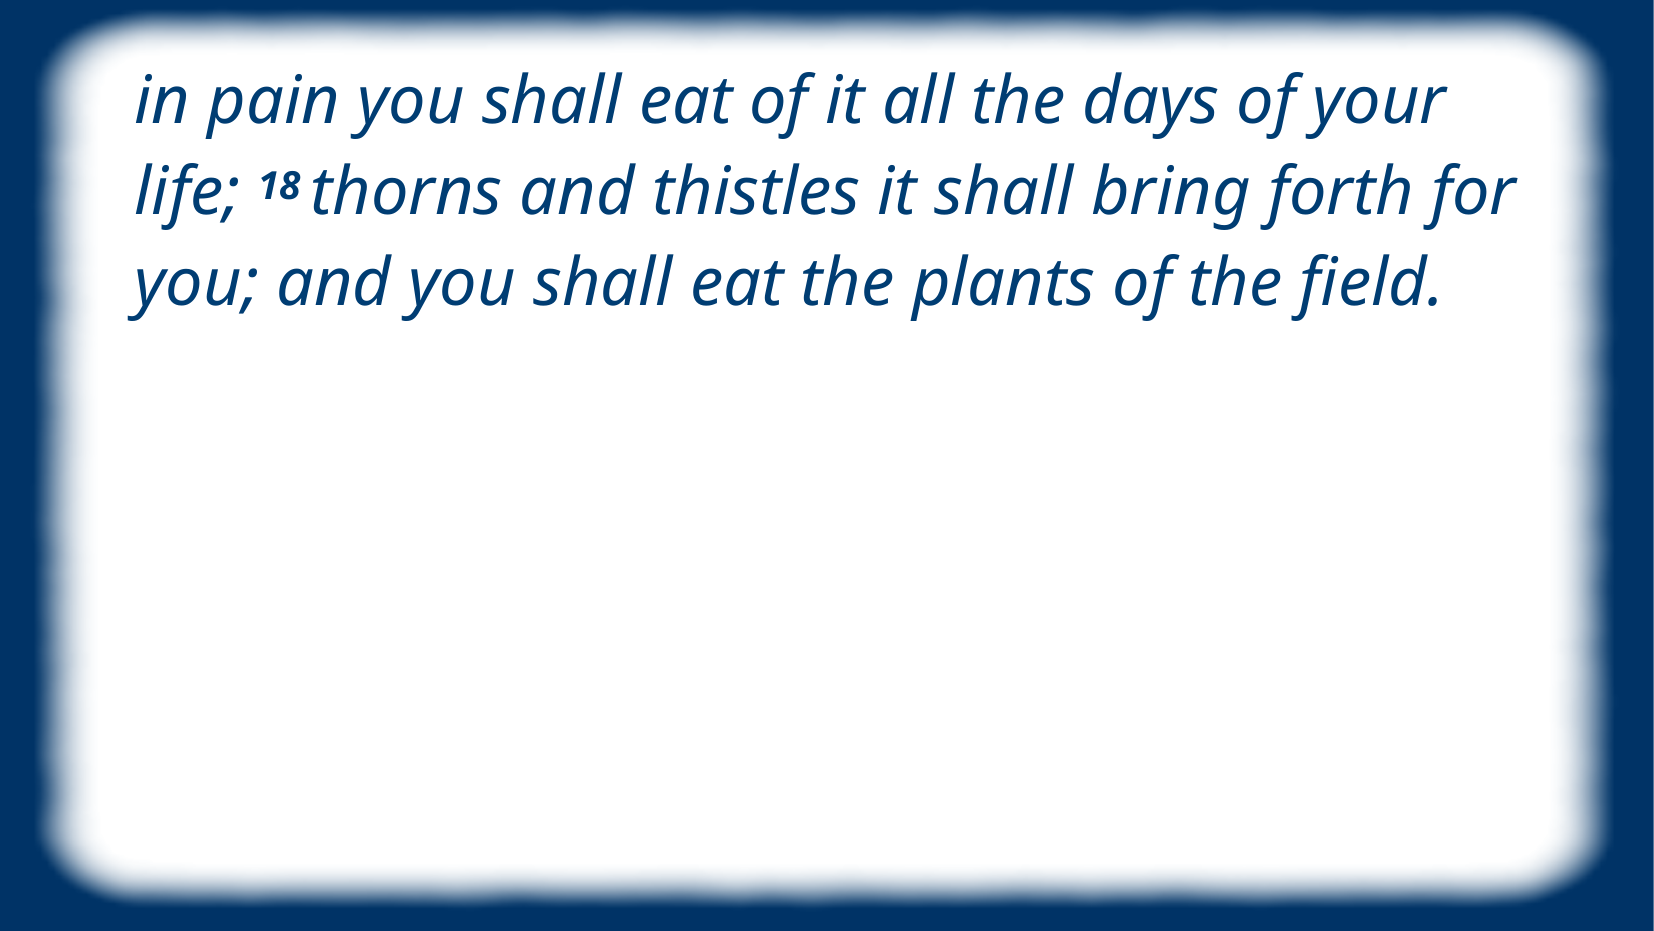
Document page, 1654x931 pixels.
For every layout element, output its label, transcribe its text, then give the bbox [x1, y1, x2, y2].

picture [0, 0, 1654, 931]
text_box in pain you shall eat of it all the days of your life; 18 thorns and thistles it shall bring forth for you; and you shall eat the plants of the field. [120, 45, 1546, 421]
